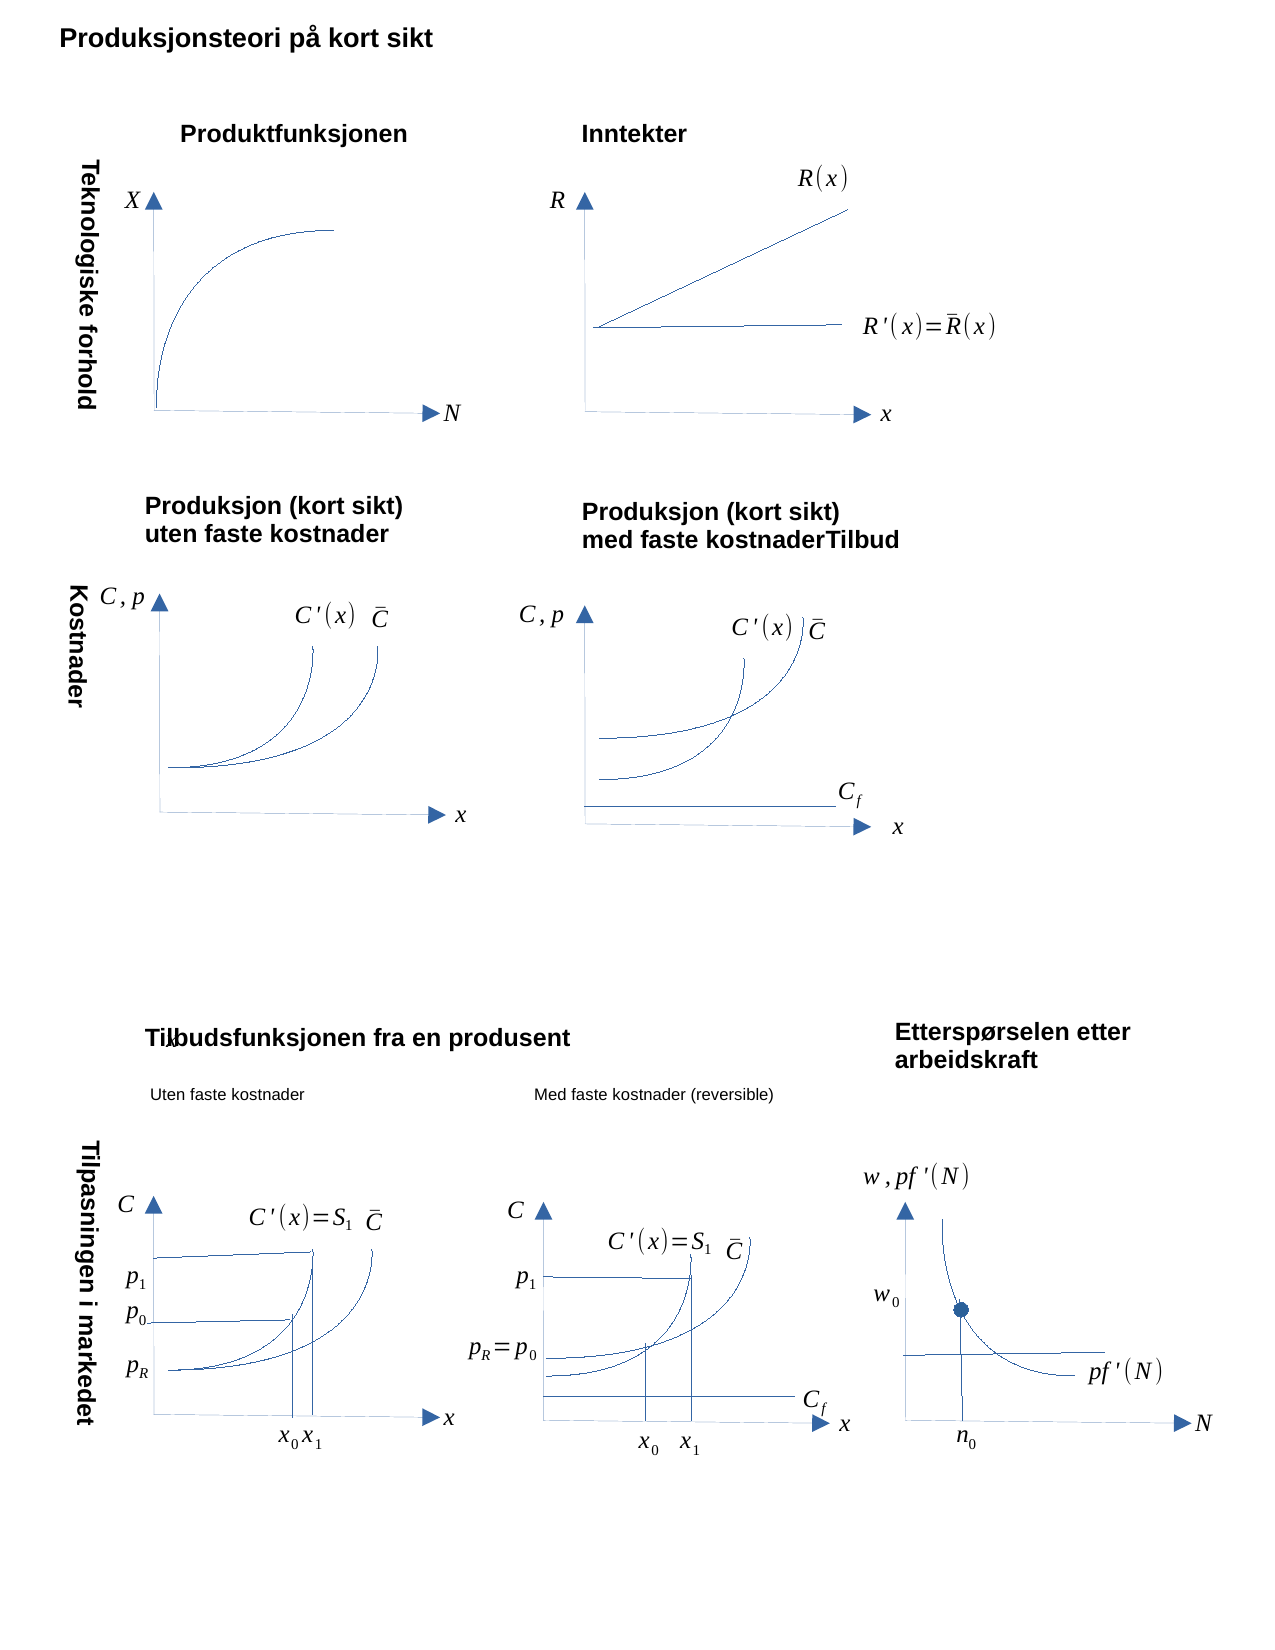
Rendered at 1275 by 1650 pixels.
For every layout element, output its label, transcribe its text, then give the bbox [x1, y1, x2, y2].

chart [512, 600, 571, 628]
chart [112, 1190, 142, 1219]
chart [790, 163, 855, 194]
text_box Tilbudsfunksjonen fra en produsent [129, 1015, 621, 1087]
chart [435, 399, 469, 428]
text_box Produktfunksjonen [165, 112, 561, 184]
text_box Kostnader [32, 569, 101, 954]
text_box [953, 1302, 969, 1318]
chart [725, 612, 800, 643]
chart [867, 1279, 906, 1311]
chart [116, 186, 149, 215]
chart [601, 1226, 718, 1259]
chart [117, 1261, 153, 1293]
chart [270, 1421, 328, 1453]
chart [365, 606, 396, 634]
chart [435, 1403, 462, 1432]
chart [101, 582, 151, 611]
chart [1079, 1356, 1170, 1387]
chart [117, 1350, 156, 1382]
text_box Tilpasningen i markedet [35, 1124, 113, 1509]
chart [158, 1025, 185, 1054]
chart [500, 1196, 531, 1225]
chart [288, 600, 363, 631]
text_box Teknologiske forhold [43, 144, 113, 529]
chart [802, 617, 833, 646]
chart [447, 801, 474, 829]
text_box Inntekter [566, 112, 703, 156]
text_box Produksjonsteori på kort sikt [44, 15, 473, 81]
chart [884, 812, 911, 841]
chart [672, 1427, 706, 1459]
chart [459, 1332, 543, 1364]
text_box Produksjon (kort sikt) uten faste kostnader [129, 484, 526, 556]
chart [719, 1238, 750, 1266]
chart [1187, 1409, 1220, 1438]
chart [506, 1261, 543, 1293]
chart [542, 186, 572, 215]
text_box Produksjon (kort sikt) med faste kostnaderTilbud [567, 490, 963, 562]
chart [117, 1297, 153, 1329]
chart [242, 1201, 390, 1237]
text_box Etterspørselen etter arbeidskraft [880, 1010, 1275, 1109]
chart [631, 1427, 665, 1459]
text_box Med faste kostnader (reversible) [519, 1078, 790, 1131]
chart [855, 310, 1003, 342]
chart [831, 777, 870, 809]
chart [949, 1421, 983, 1453]
text_box Uten faste kostnader [135, 1077, 320, 1131]
chart [872, 399, 899, 428]
chart [856, 1161, 977, 1192]
chart [796, 1385, 858, 1438]
